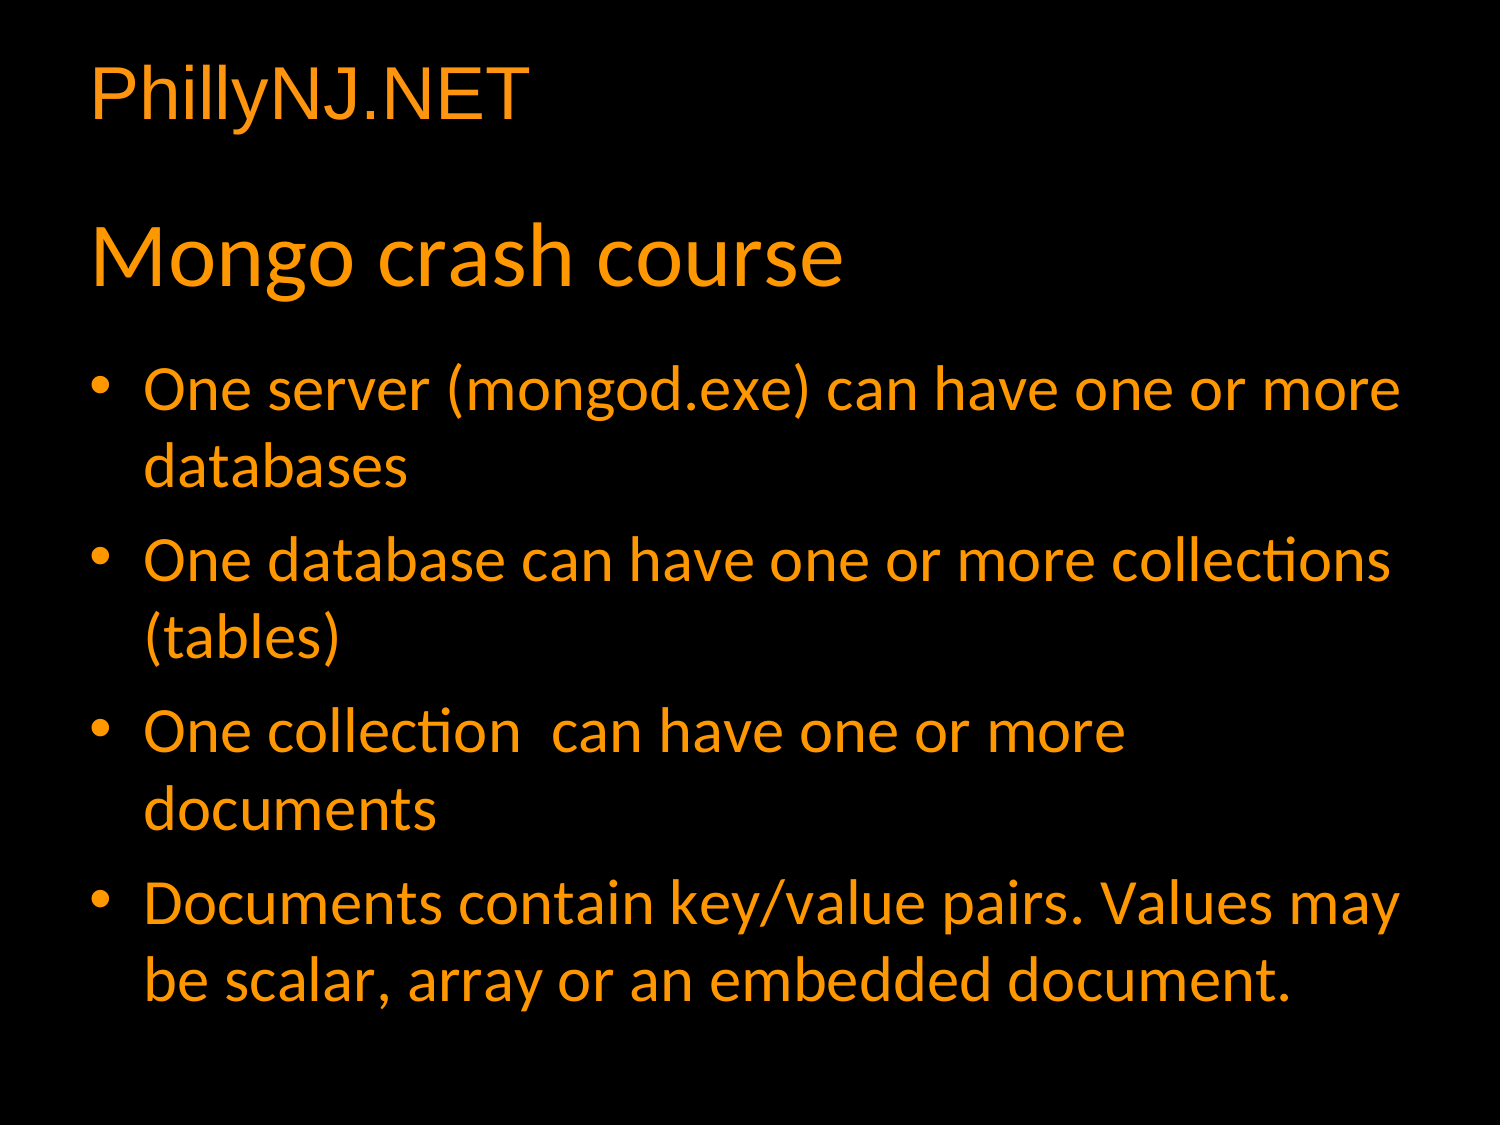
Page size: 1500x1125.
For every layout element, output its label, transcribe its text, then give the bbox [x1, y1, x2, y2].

list One server (mongod.exe) can have one or more databases One database can have one or more collections (tables) One collection can have one or more documents Documents contain key/value pairs. Values may be scalar, array or an embedded document. [75, 337, 1426, 1088]
title Mongo crash course [75, 131, 1426, 337]
